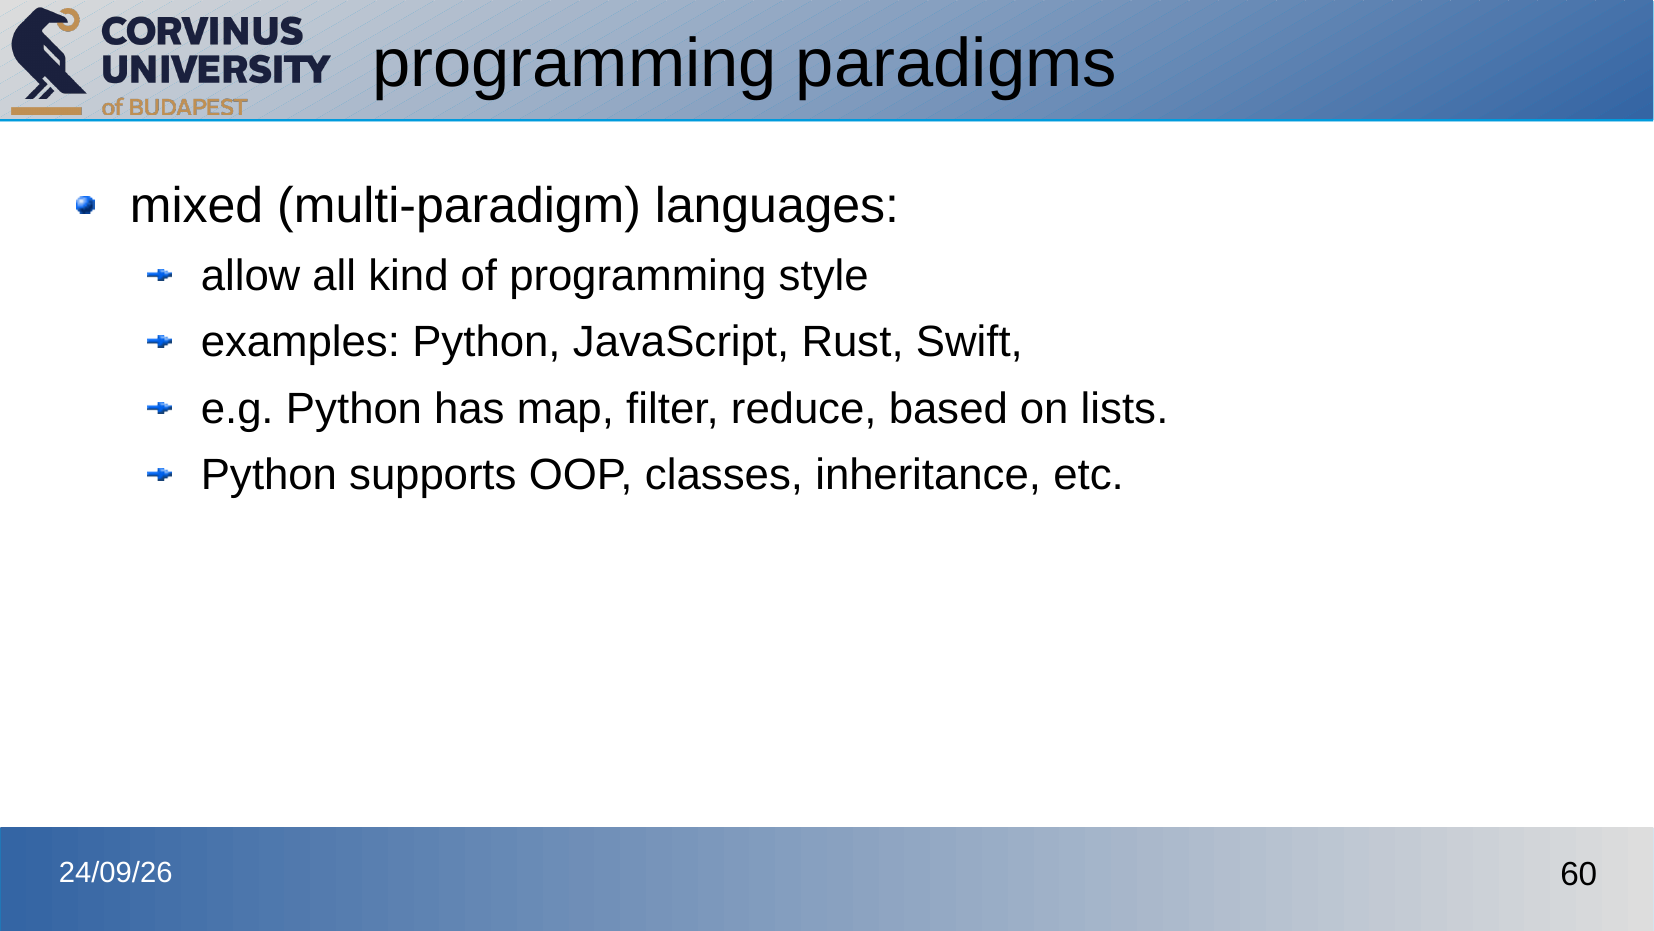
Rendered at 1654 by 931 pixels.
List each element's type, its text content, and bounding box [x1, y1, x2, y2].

picture [11, 7, 331, 115]
title programming paradigms [372, 23, 1625, 103]
list mixed (multi-paradigm) languages: allow all kind of programming style examples: Python, JavaScript, Rust, Swift, e.g. Python has map, filter, reduce, based on lists. Python supports OOP, classes, inheritance, etc. [59, 177, 1595, 768]
